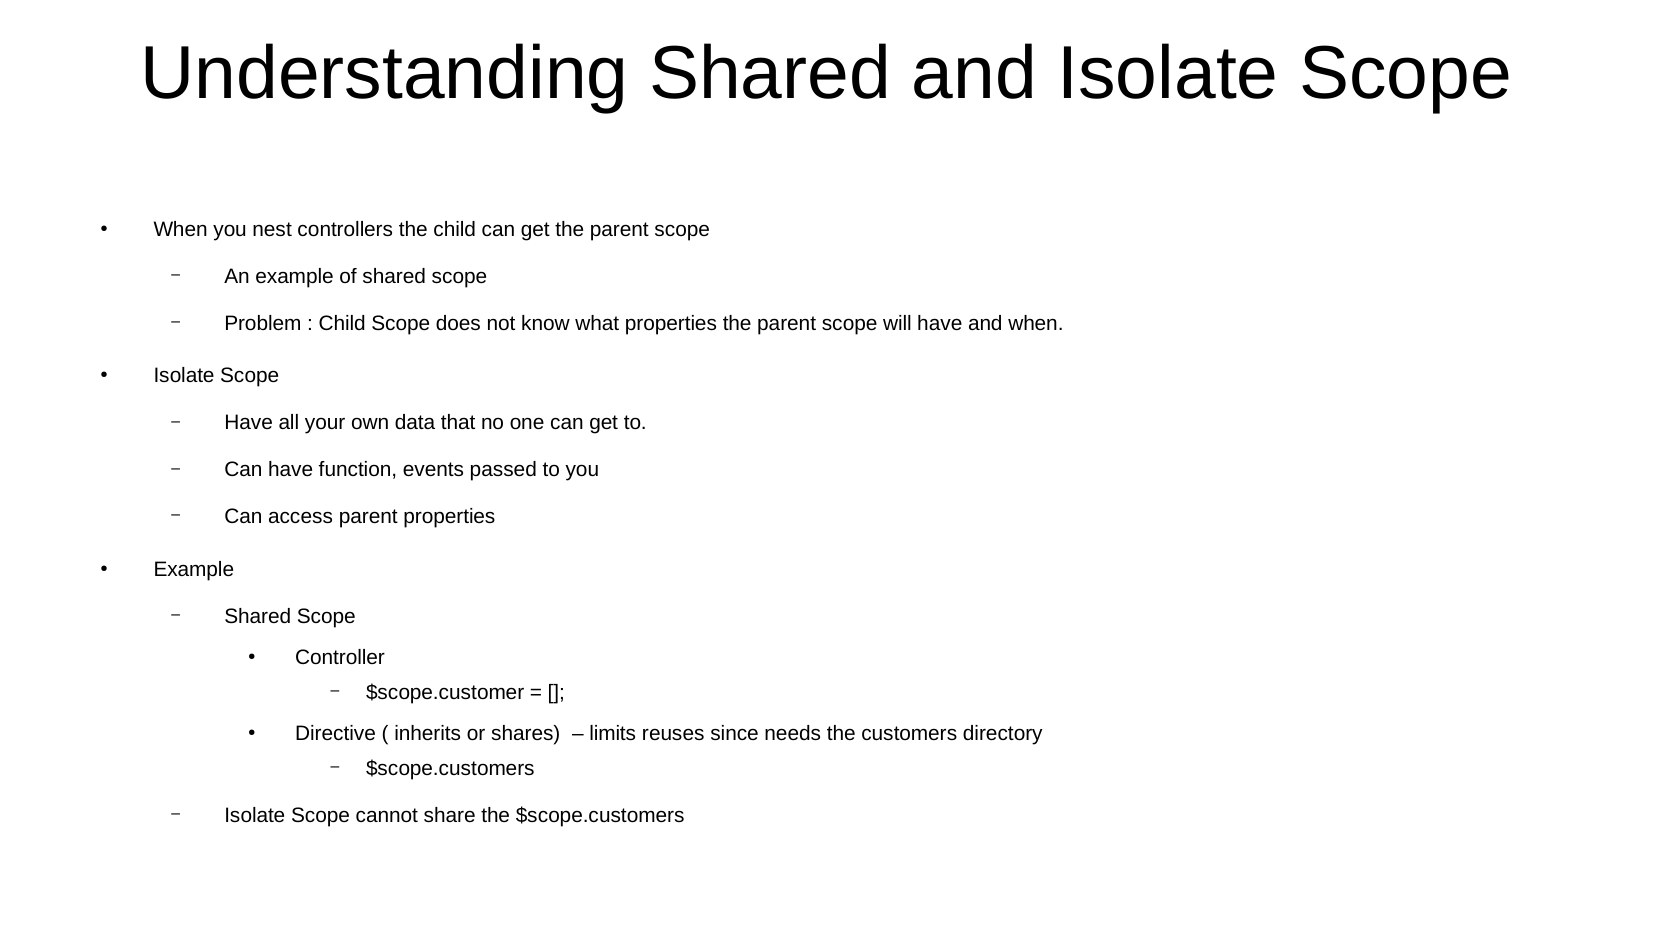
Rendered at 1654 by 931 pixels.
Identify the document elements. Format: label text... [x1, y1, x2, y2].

list When you nest controllers the child can get the parent scope An example of shared scope Problem : Child Scope does not know what properties the parent scope will have and when. Isolate Scope Have all your own data that no one can get to. Can have function, events passed to you Can access parent properties Example Shared Scope Controller $scope.customer = []; Directive ( inherits or shares) – limits reuses since needs the customers directory $scope.customers Isolate Scope cannot share the $scope.customers [82, 217, 1576, 931]
title Understanding Shared and Isolate Scope [82, 30, 1571, 199]
